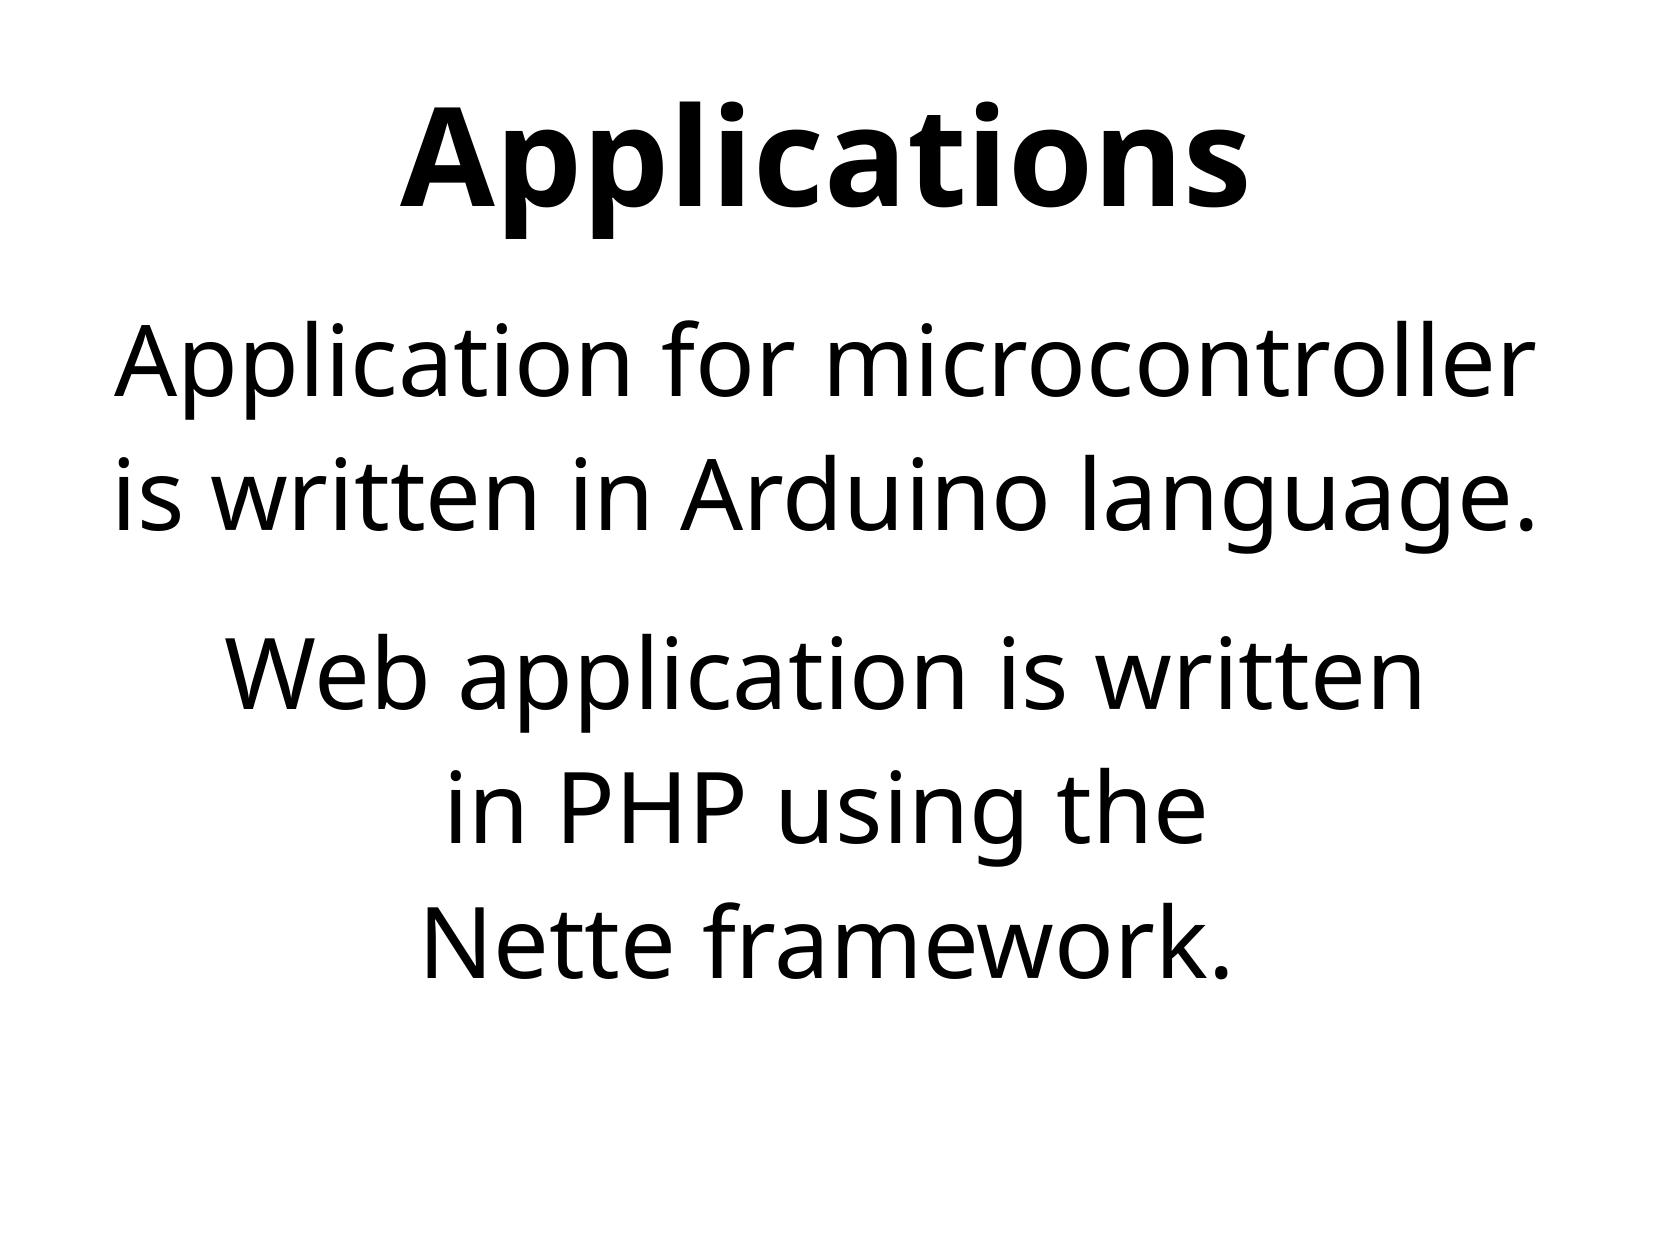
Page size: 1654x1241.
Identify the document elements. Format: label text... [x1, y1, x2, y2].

list Application for microcontroller is written in Arduino language. Web application is written in PHP using the Nette framework. [82, 290, 1571, 1010]
title Applications [82, 49, 1571, 257]
